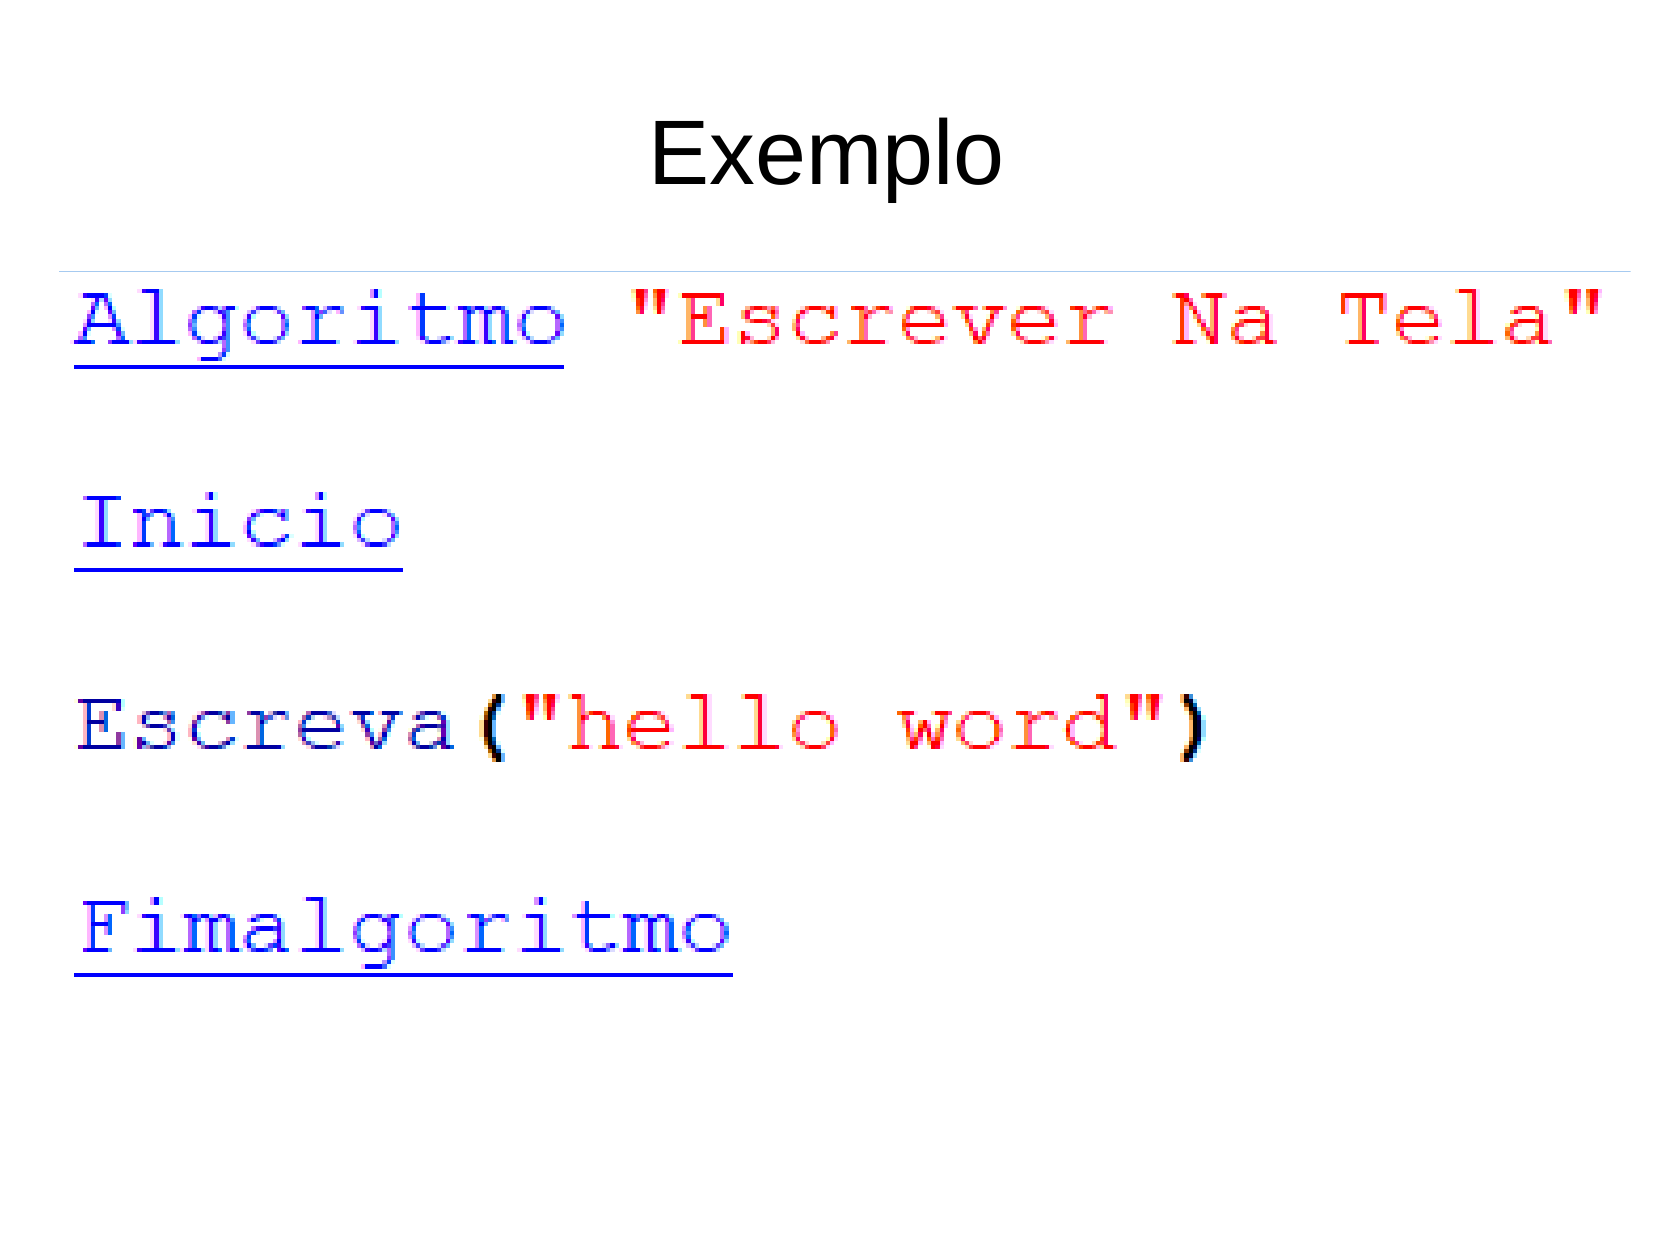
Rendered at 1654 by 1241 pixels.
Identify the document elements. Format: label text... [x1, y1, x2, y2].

title Exemplo [82, 49, 1571, 257]
picture [59, 271, 1631, 1004]
